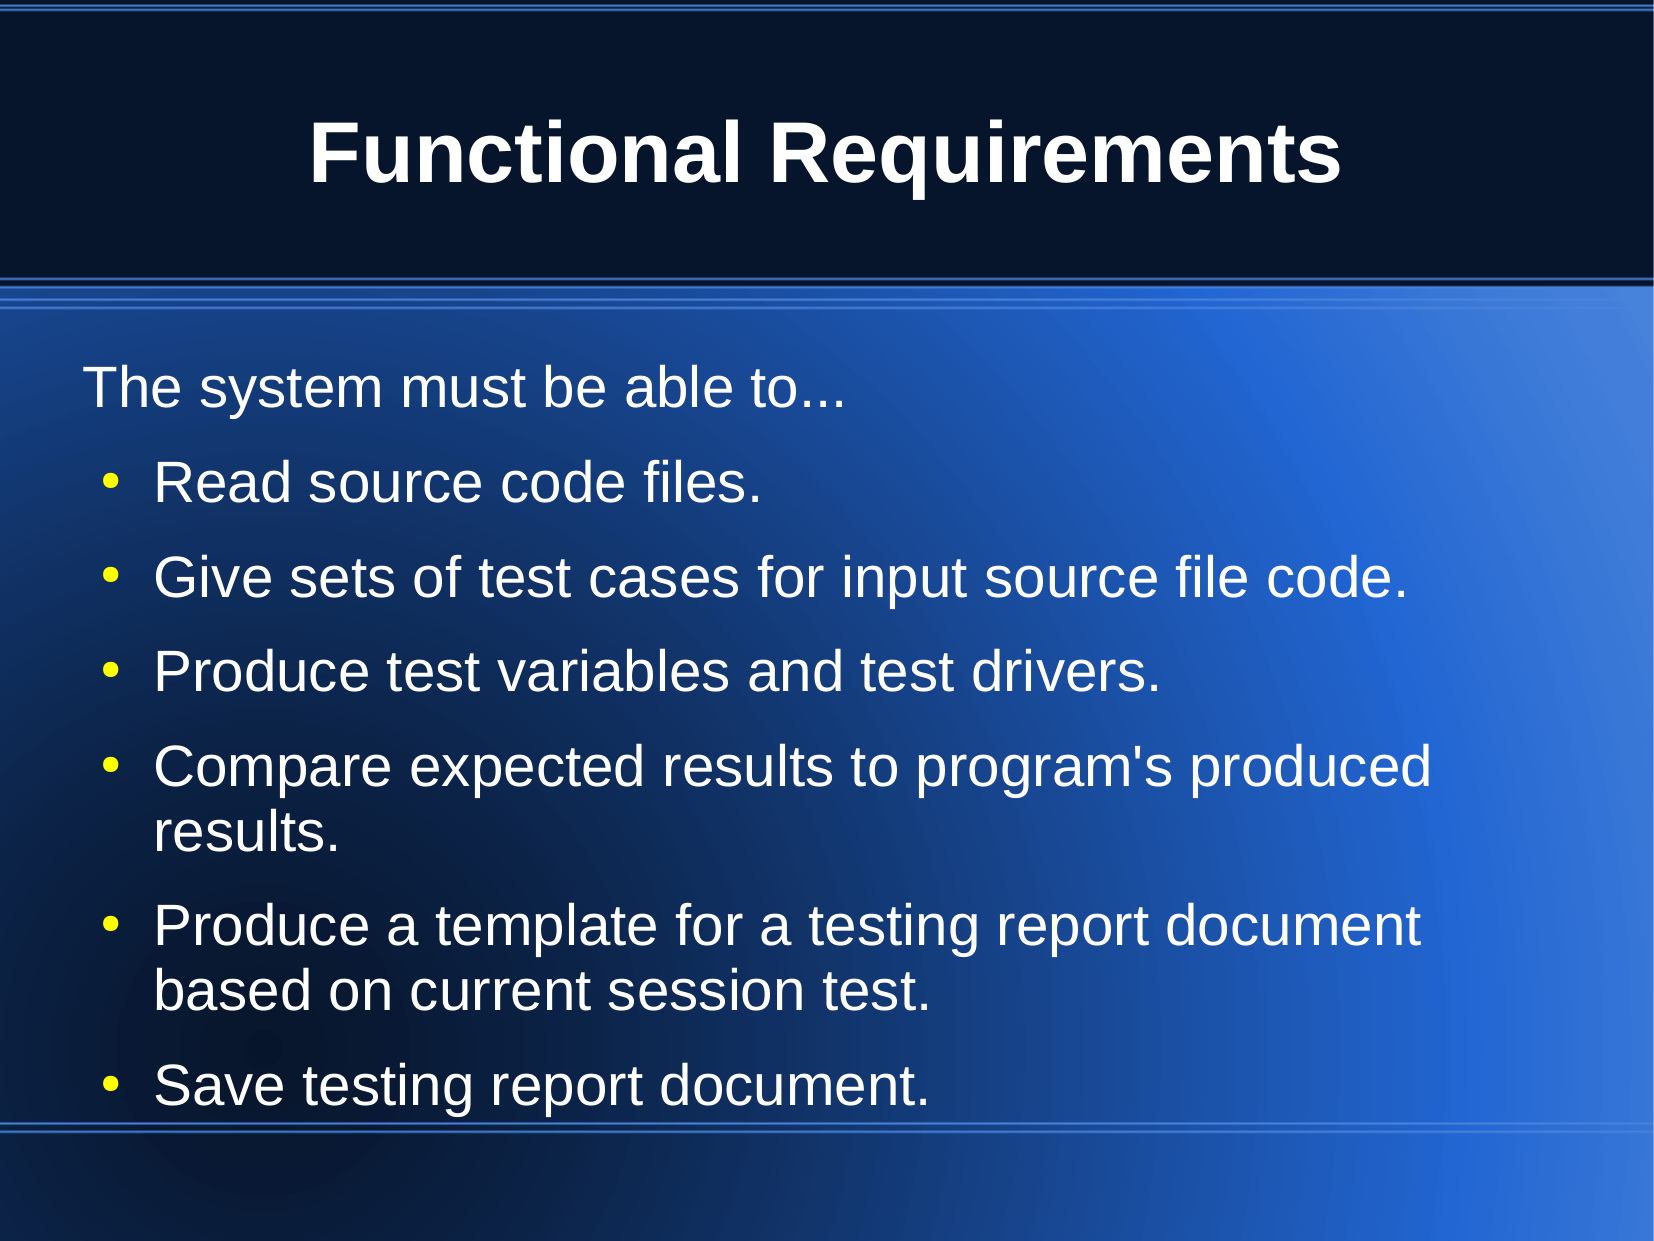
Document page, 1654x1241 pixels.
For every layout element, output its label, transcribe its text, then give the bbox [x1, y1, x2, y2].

picture [0, 0, 1654, 1241]
title Functional Requirements [82, 49, 1571, 257]
list The system must be able to... Read source code files. Give sets of test cases for input source file code. Produce test variables and test drivers. Compare expected results to program's produced results. Produce a template for a testing report document based on current session test. Save testing report document. [82, 355, 1571, 1116]
